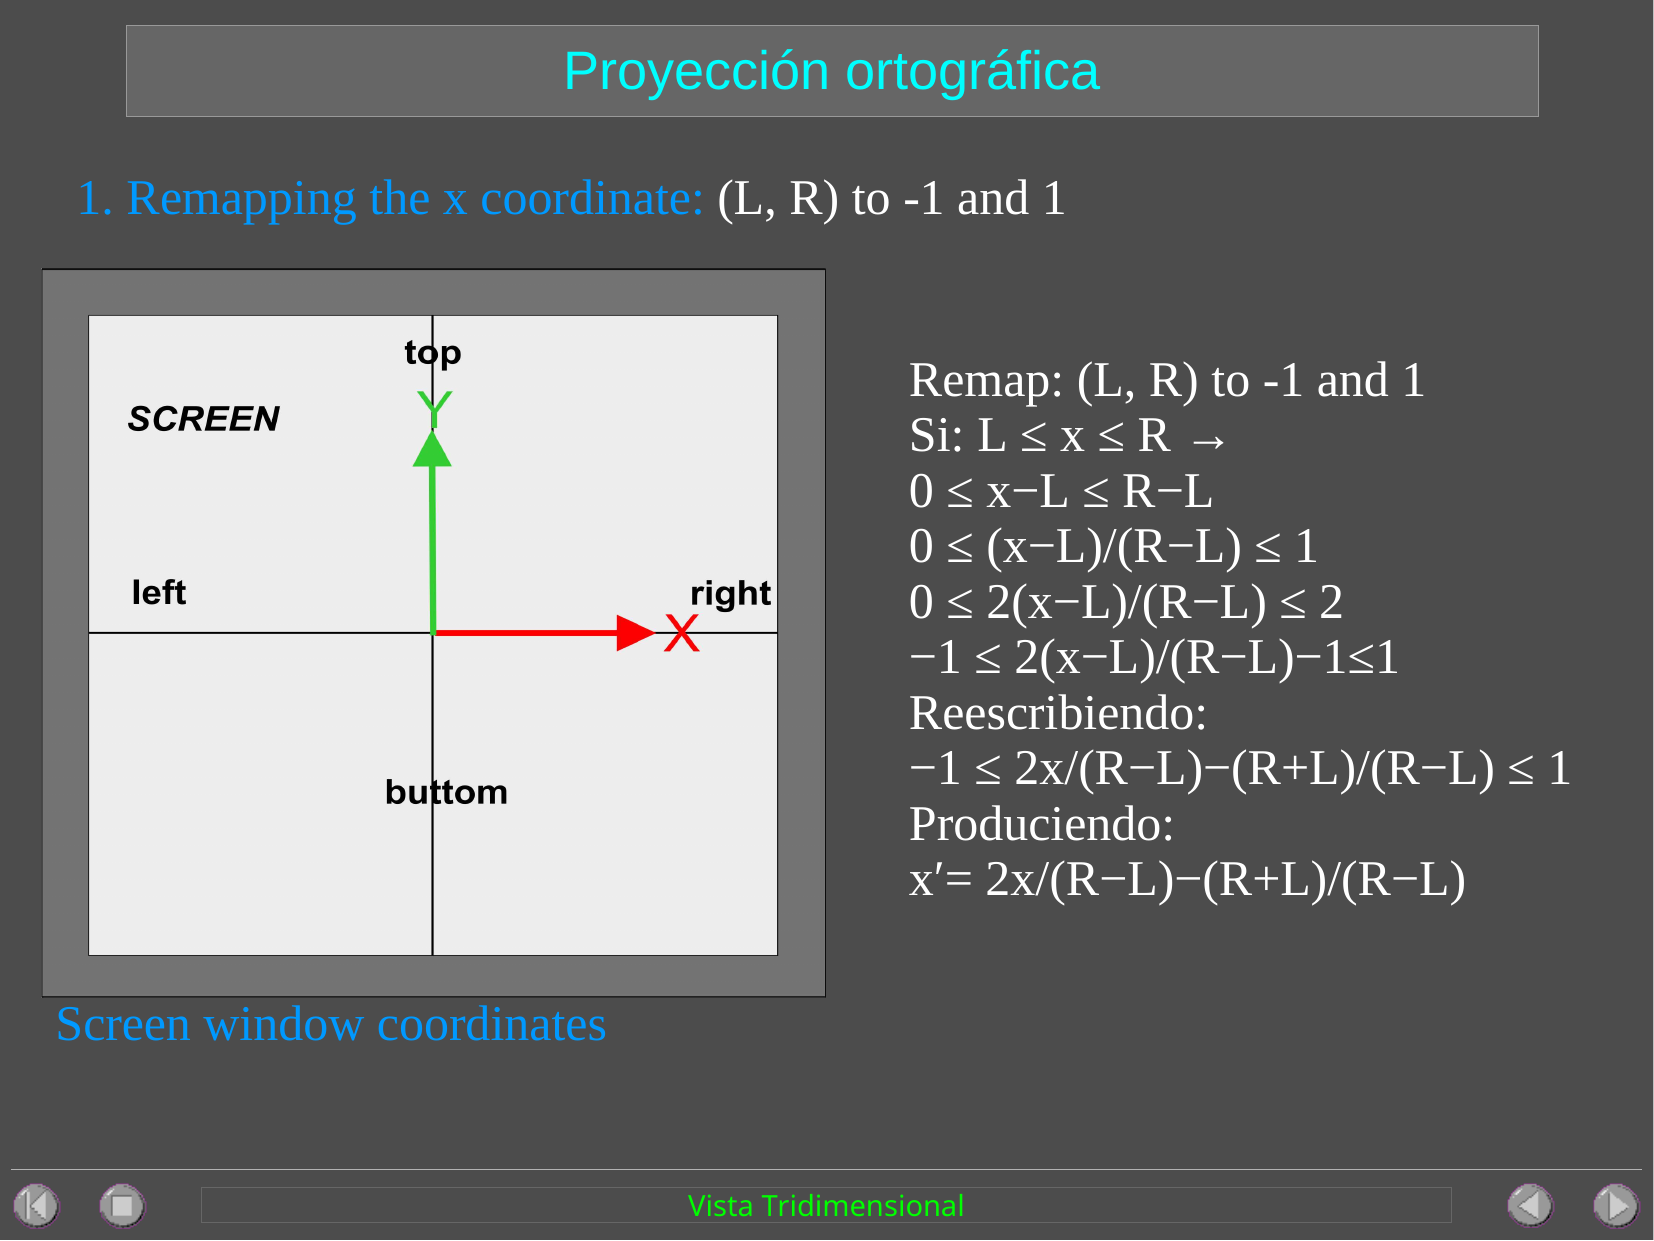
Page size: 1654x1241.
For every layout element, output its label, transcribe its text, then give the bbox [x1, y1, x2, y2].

title Proyección ortográfica [126, 25, 1539, 117]
picture [11, 1181, 62, 1232]
picture [41, 268, 826, 998]
text_box 1. Remapping the x coordinate: (L, R) to -1 and 1 [76, 170, 1420, 231]
picture [1505, 1181, 1556, 1231]
picture [97, 1181, 148, 1232]
text_box Remap: (L, R) to -1 and 1 Si: L ≤ x ≤ R → 0 ≤ x−L ≤ R−L 0 ≤ (x−L)/(R−L) ≤ 1 0 ≤ 2(x−L)/(R−L) ≤ 2 −1 ≤ 2(x−L)/(R−L)−1≤1 Reescribiendo: −1 ≤ 2x/(R−L)−(R+L)/(R−L) ≤ 1 Produciendo: x′= 2x/(R−L)−(R+L)/(R−L) [908, 351, 1623, 952]
picture [1591, 1181, 1642, 1232]
text_box Screen window coordinates [55, 998, 654, 1056]
